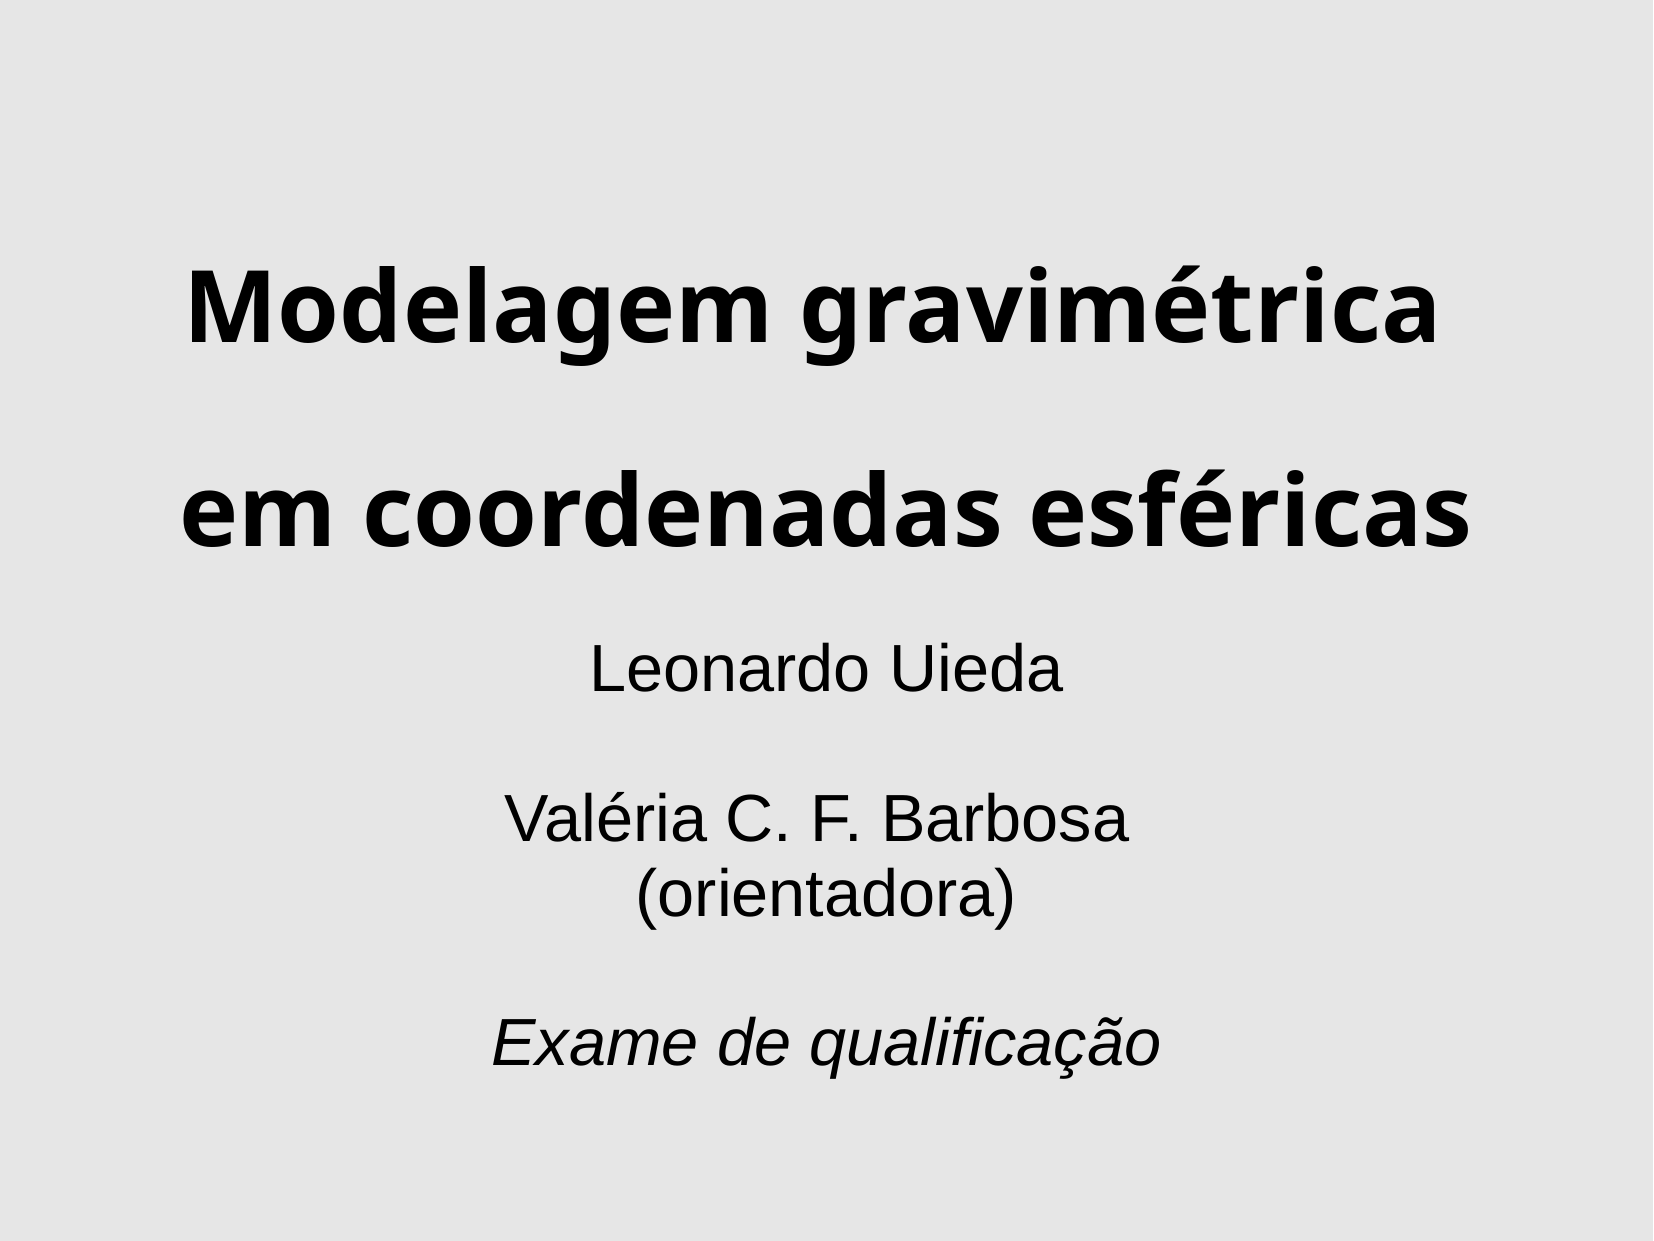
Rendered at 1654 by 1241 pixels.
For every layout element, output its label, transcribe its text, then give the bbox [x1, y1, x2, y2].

title Modelagem gravimétrica em coordenadas esféricas [82, 230, 1571, 512]
subtitle Leonardo Uieda Valéria C. F. Barbosa (orientadora) Exame de qualificação [99, 496, 1554, 1216]
